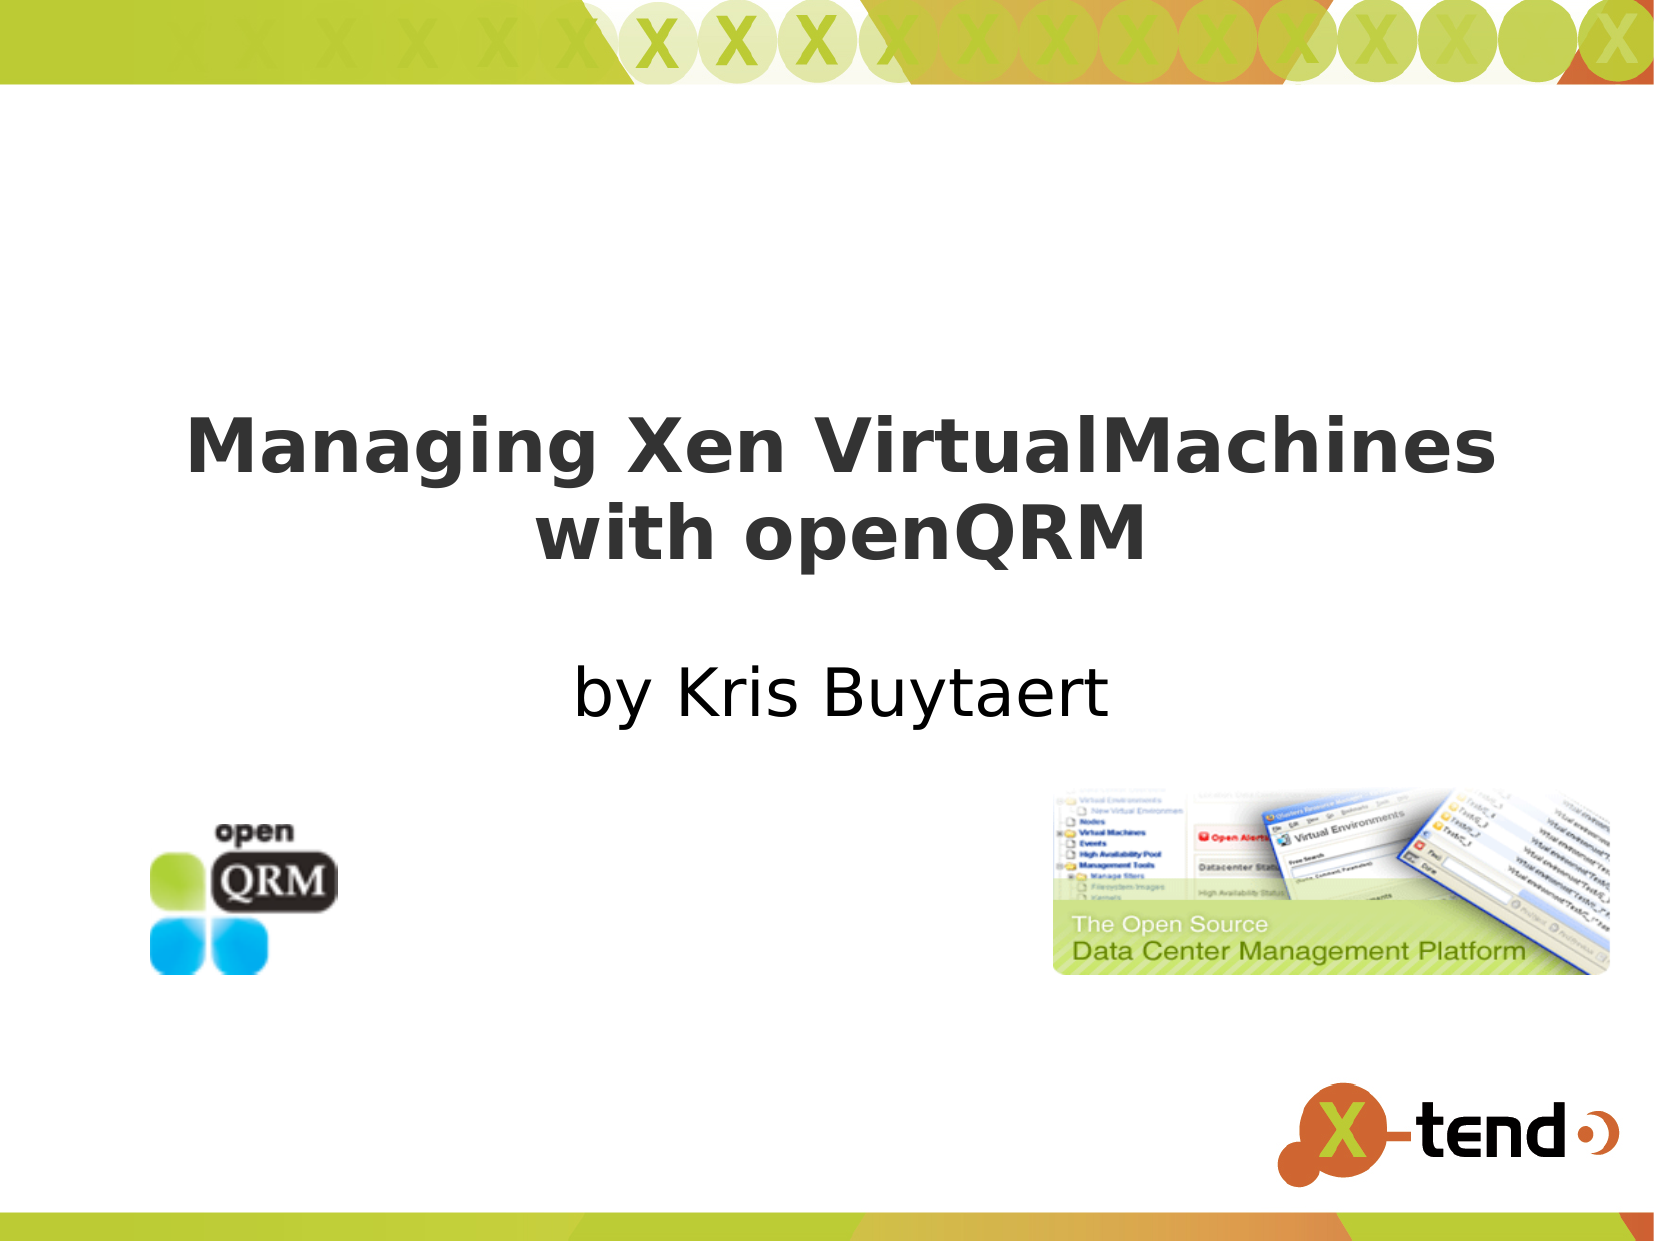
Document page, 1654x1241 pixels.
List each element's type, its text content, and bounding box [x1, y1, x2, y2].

picture [0, 0, 1654, 1241]
title Managing Xen VirtualMachines with openQRM by Kris Buytaert [112, 283, 1572, 750]
